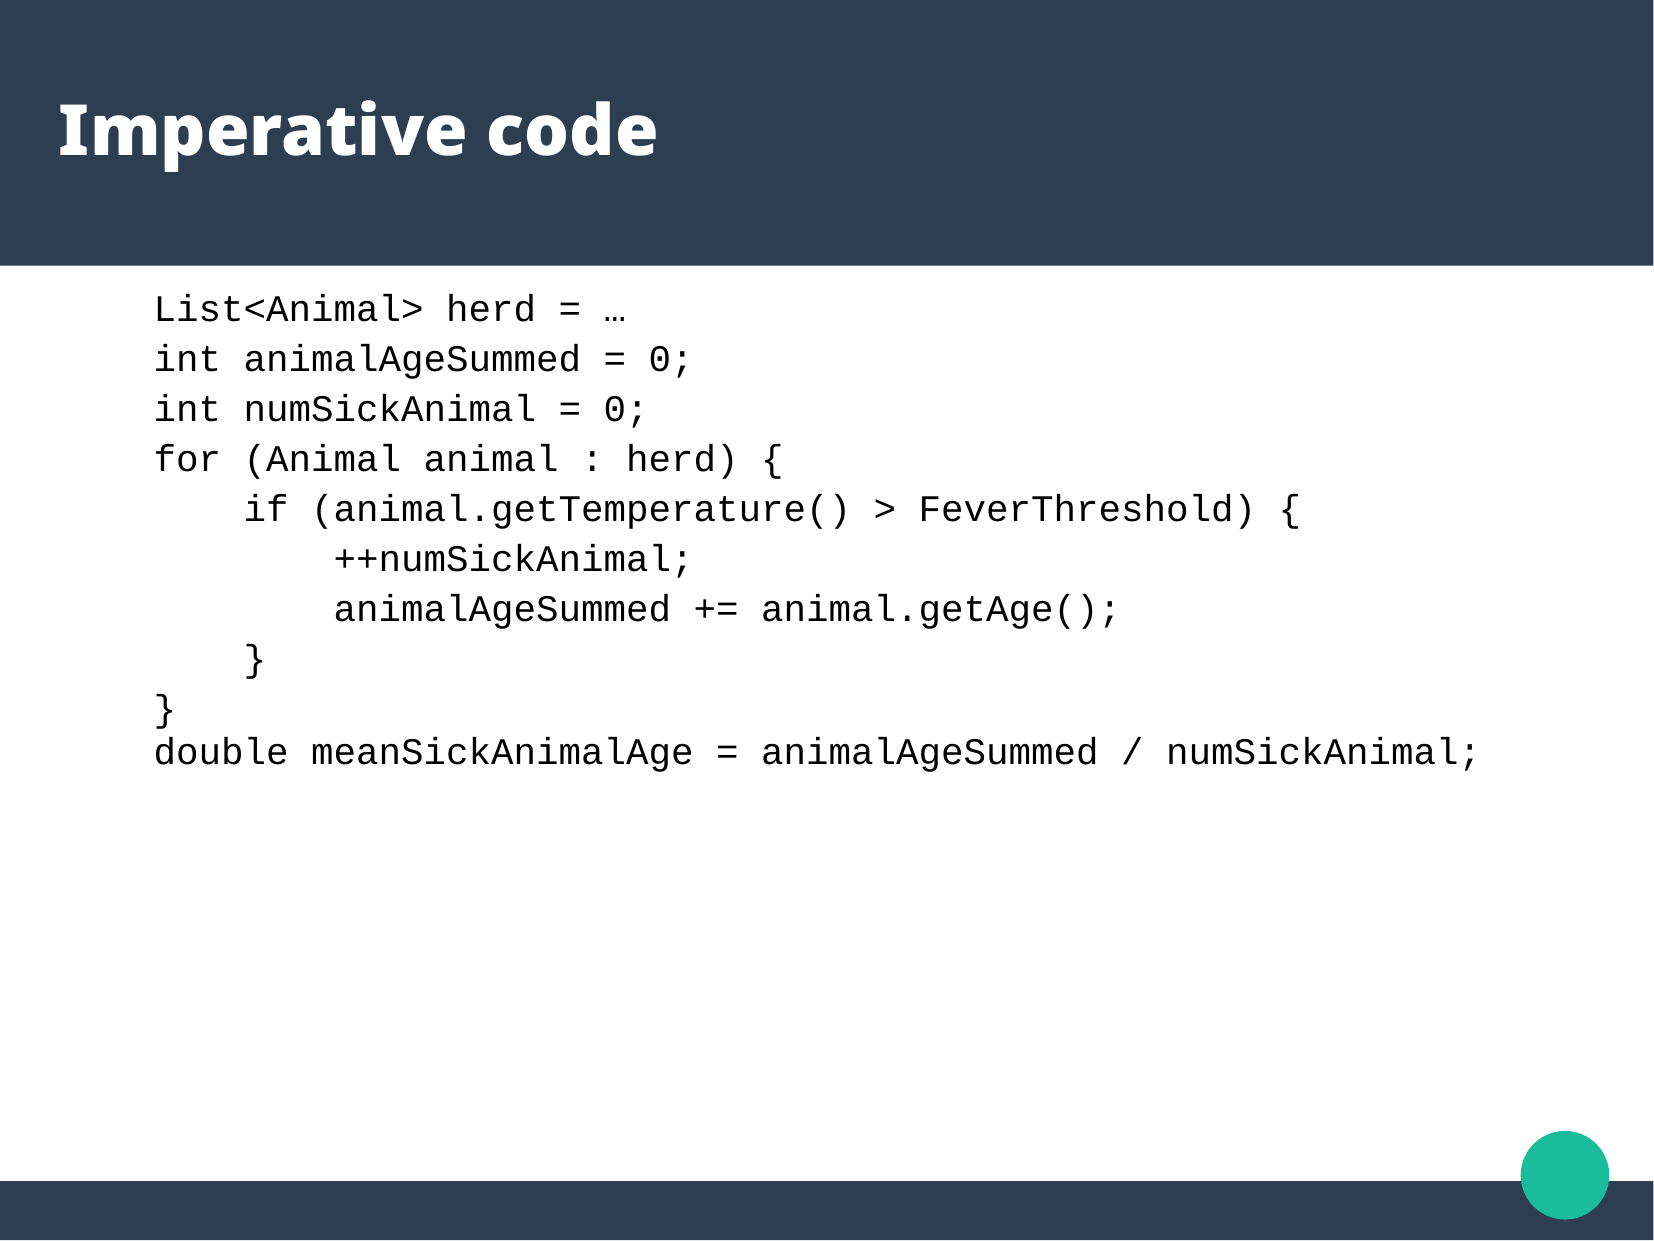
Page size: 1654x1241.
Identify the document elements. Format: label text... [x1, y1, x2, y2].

title Imperative code [59, 49, 1595, 207]
list List<Animal> herd = … int animalAgeSummed = 0; int numSickAnimal = 0; for (Animal animal : herd) { if (animal.getTemperature() > FeverThreshold) { ++numSickAnimal; animalAgeSummed += animal.getAge(); } } double meanSickAnimalAge = animalAgeSummed / numSickAnimal; [82, 290, 1571, 1010]
